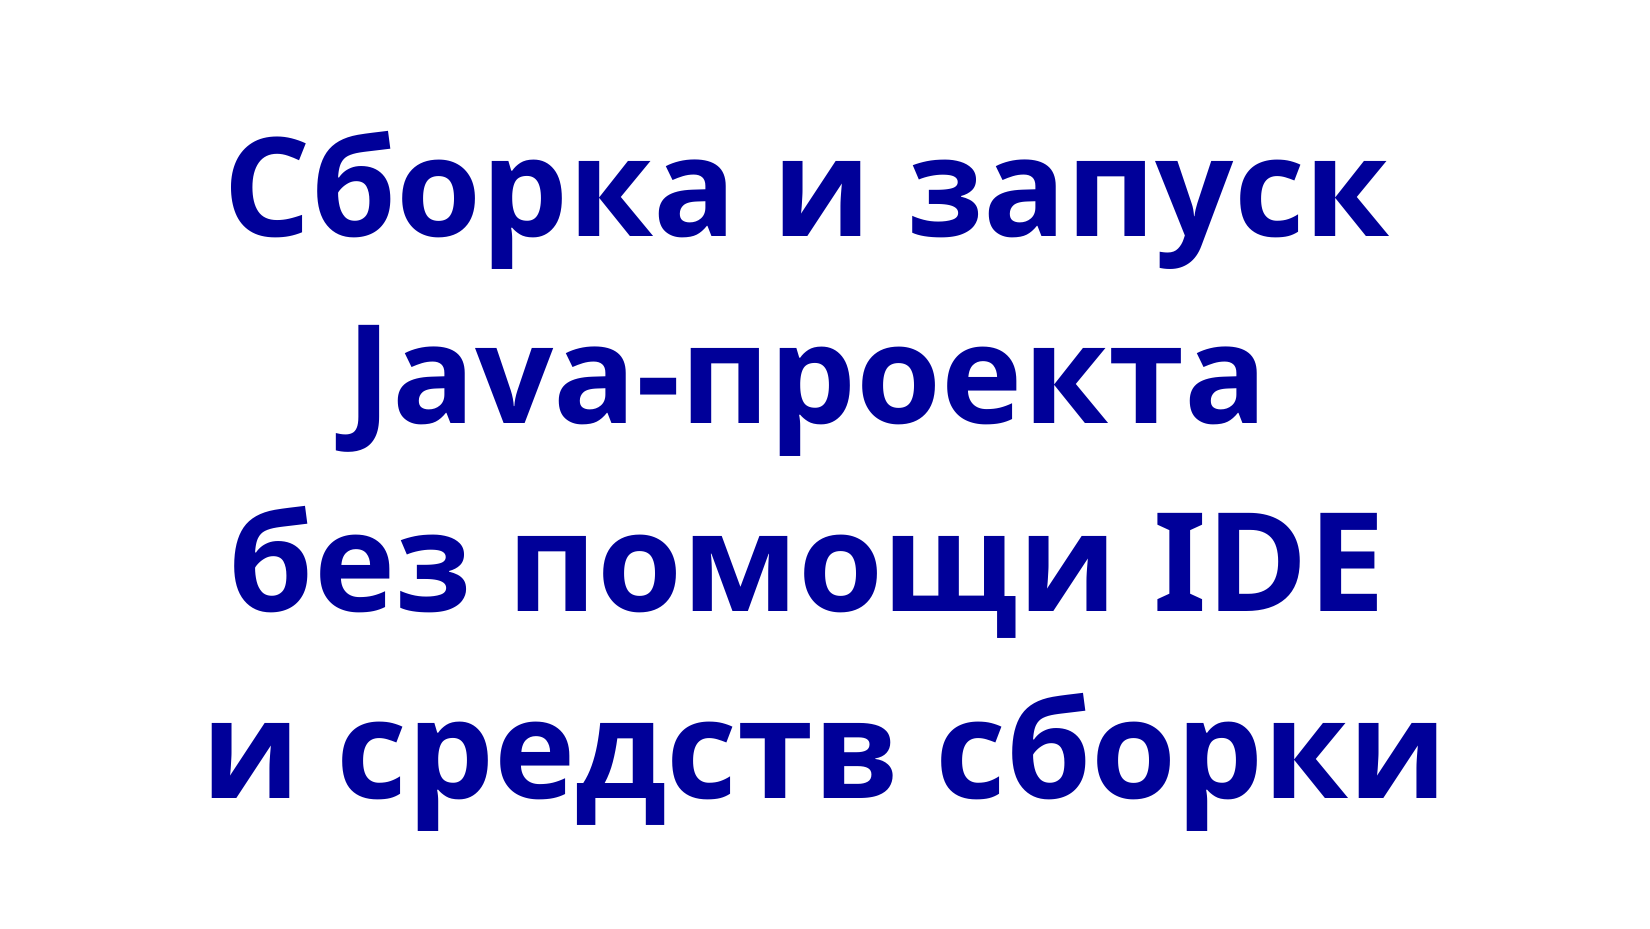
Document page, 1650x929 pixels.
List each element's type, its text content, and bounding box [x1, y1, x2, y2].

subtitle Сборка и запуск Java-проекта без помощи IDE и средств сборки [0, 0, 1650, 929]
